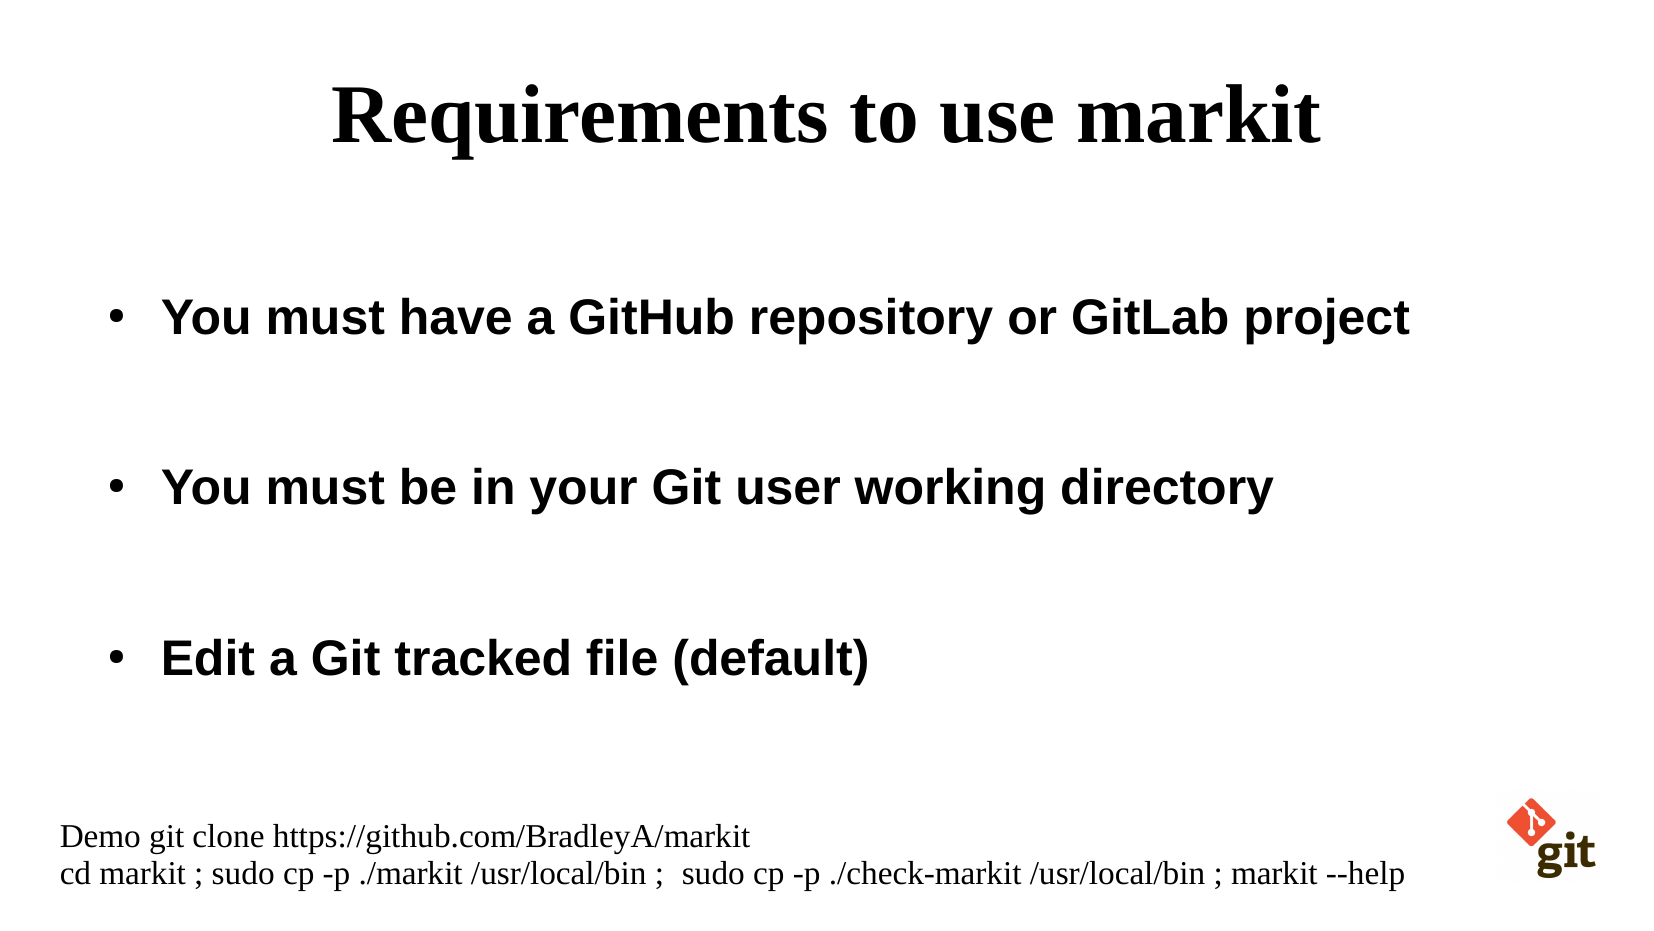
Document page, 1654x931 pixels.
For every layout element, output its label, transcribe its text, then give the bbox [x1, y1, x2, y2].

title Requirements to use markit [82, 37, 1571, 193]
picture [1497, 789, 1606, 886]
list You must have a GitHub repository or GitLab project You must be in your Git user working directory Edit a Git tracked file (default) [90, 217, 1571, 758]
text_box Demo git clone https://github.com/BradleyA/markit cd markit ; sudo cp -p ./markit /usr/local/bin ; sudo cp -p ./check-markit /usr/local/bin ; markit --help [45, 810, 1501, 931]
